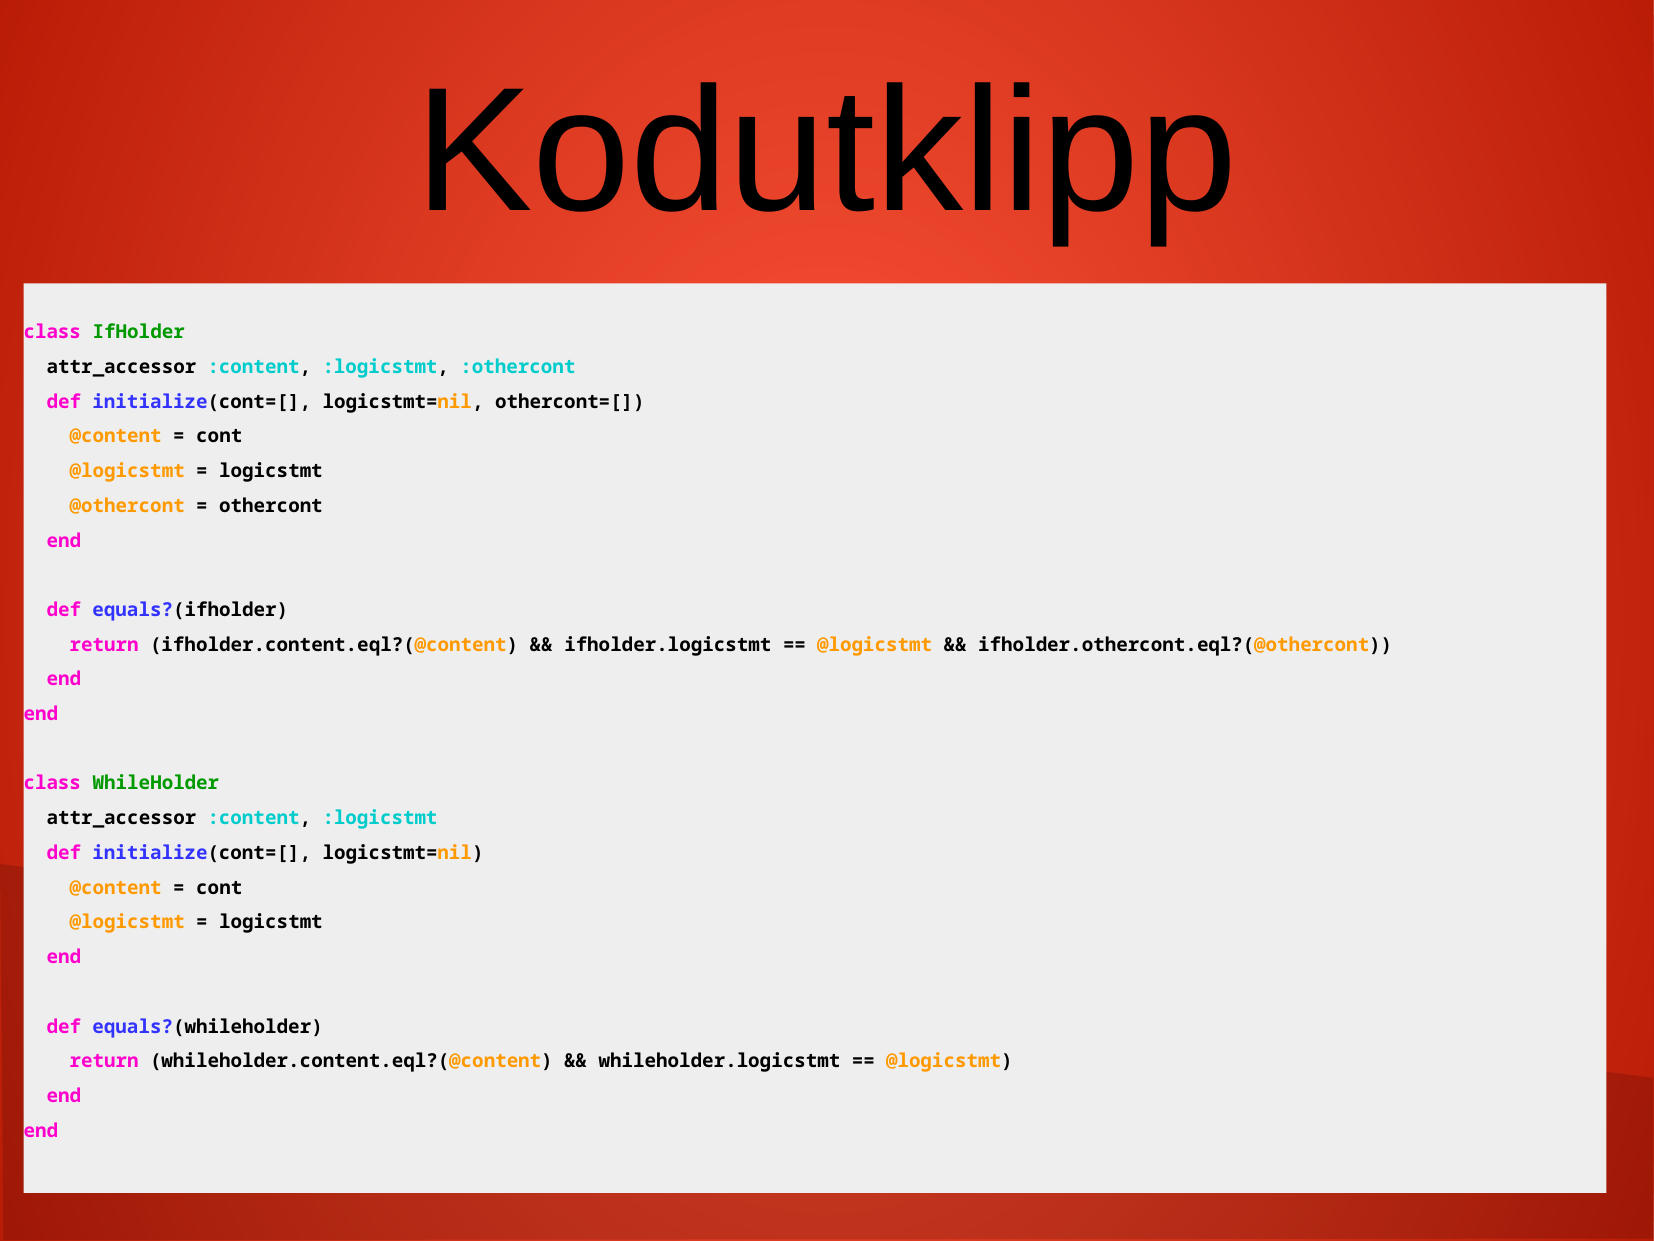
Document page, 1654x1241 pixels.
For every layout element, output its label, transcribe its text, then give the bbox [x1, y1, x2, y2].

list class IfHolder attr_accessor :content, :logicstmt, :othercont def initialize(cont=[], logicstmt=nil, othercont=[]) @content = cont @logicstmt = logicstmt @othercont = othercont end def equals?(ifholder) return (ifholder.content.eql?(@content) && ifholder.logicstmt == @logicstmt && ifholder.othercont.eql?(@othercont)) end end class WhileHolder attr_accessor :content, :logicstmt def initialize(cont=[], logicstmt=nil) @content = cont @logicstmt = logicstmt end def equals?(whileholder) return (whileholder.content.eql?(@content) && whileholder.logicstmt == @logicstmt) end end [23, 283, 1607, 1193]
title Kodutklipp [82, 47, 1571, 252]
